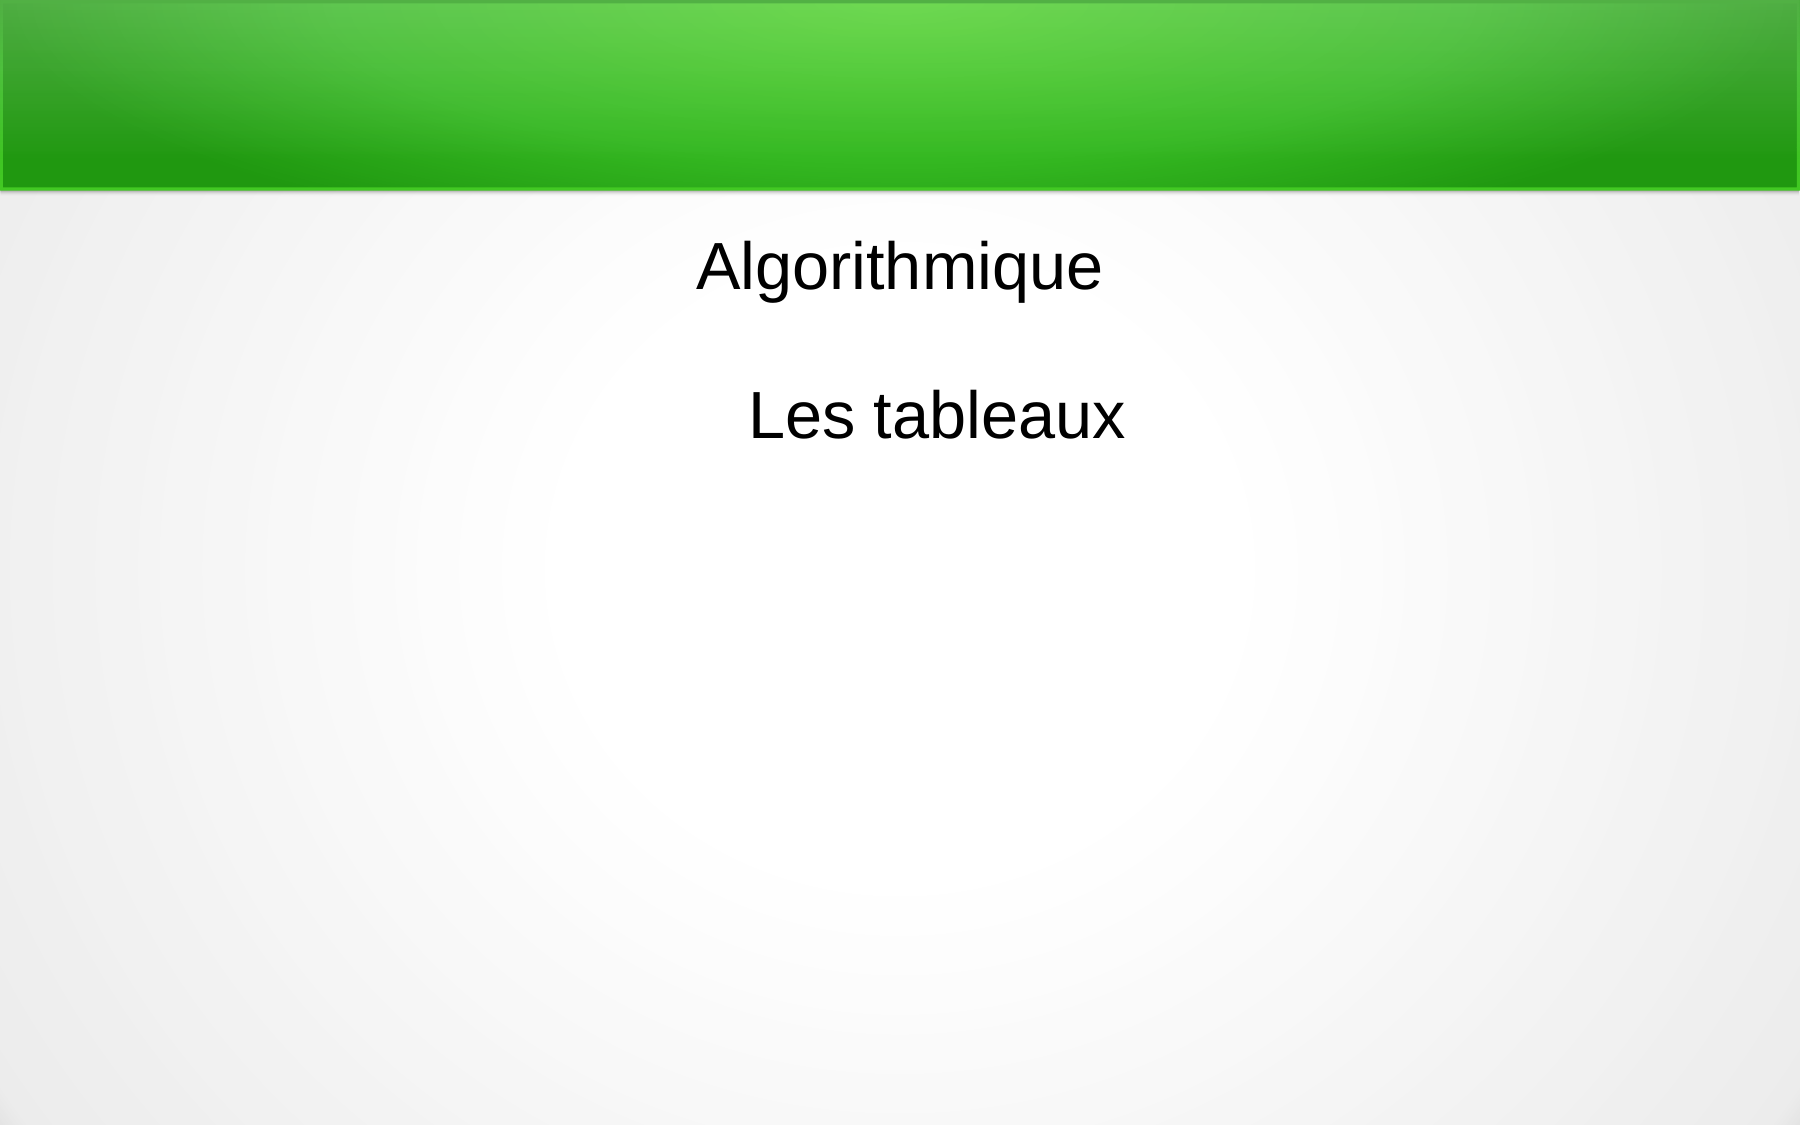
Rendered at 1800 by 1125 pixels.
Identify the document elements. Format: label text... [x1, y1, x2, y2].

subtitle Algorithmique Les tableaux [90, 42, 1711, 639]
